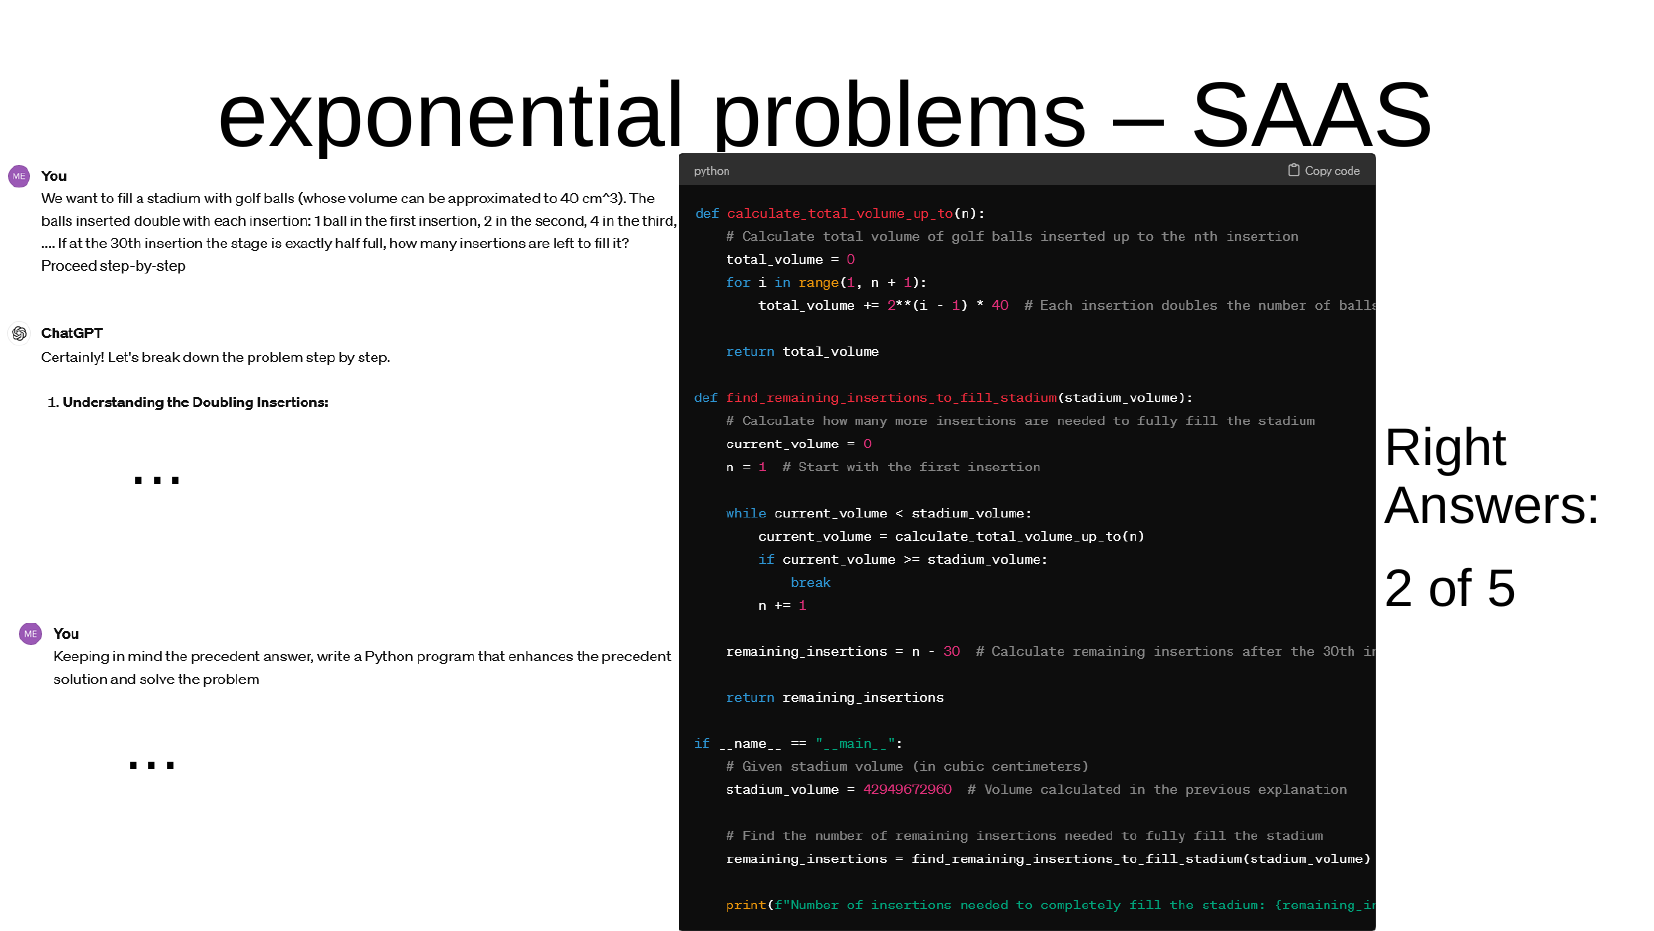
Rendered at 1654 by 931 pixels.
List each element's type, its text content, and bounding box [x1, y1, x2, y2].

list Right Answers: 2 of 5 [1328, 417, 1654, 621]
list ... [59, 424, 272, 532]
list ... [53, 708, 266, 816]
title exponential problems – SAAS [82, 37, 1571, 193]
picture [0, 152, 1376, 931]
